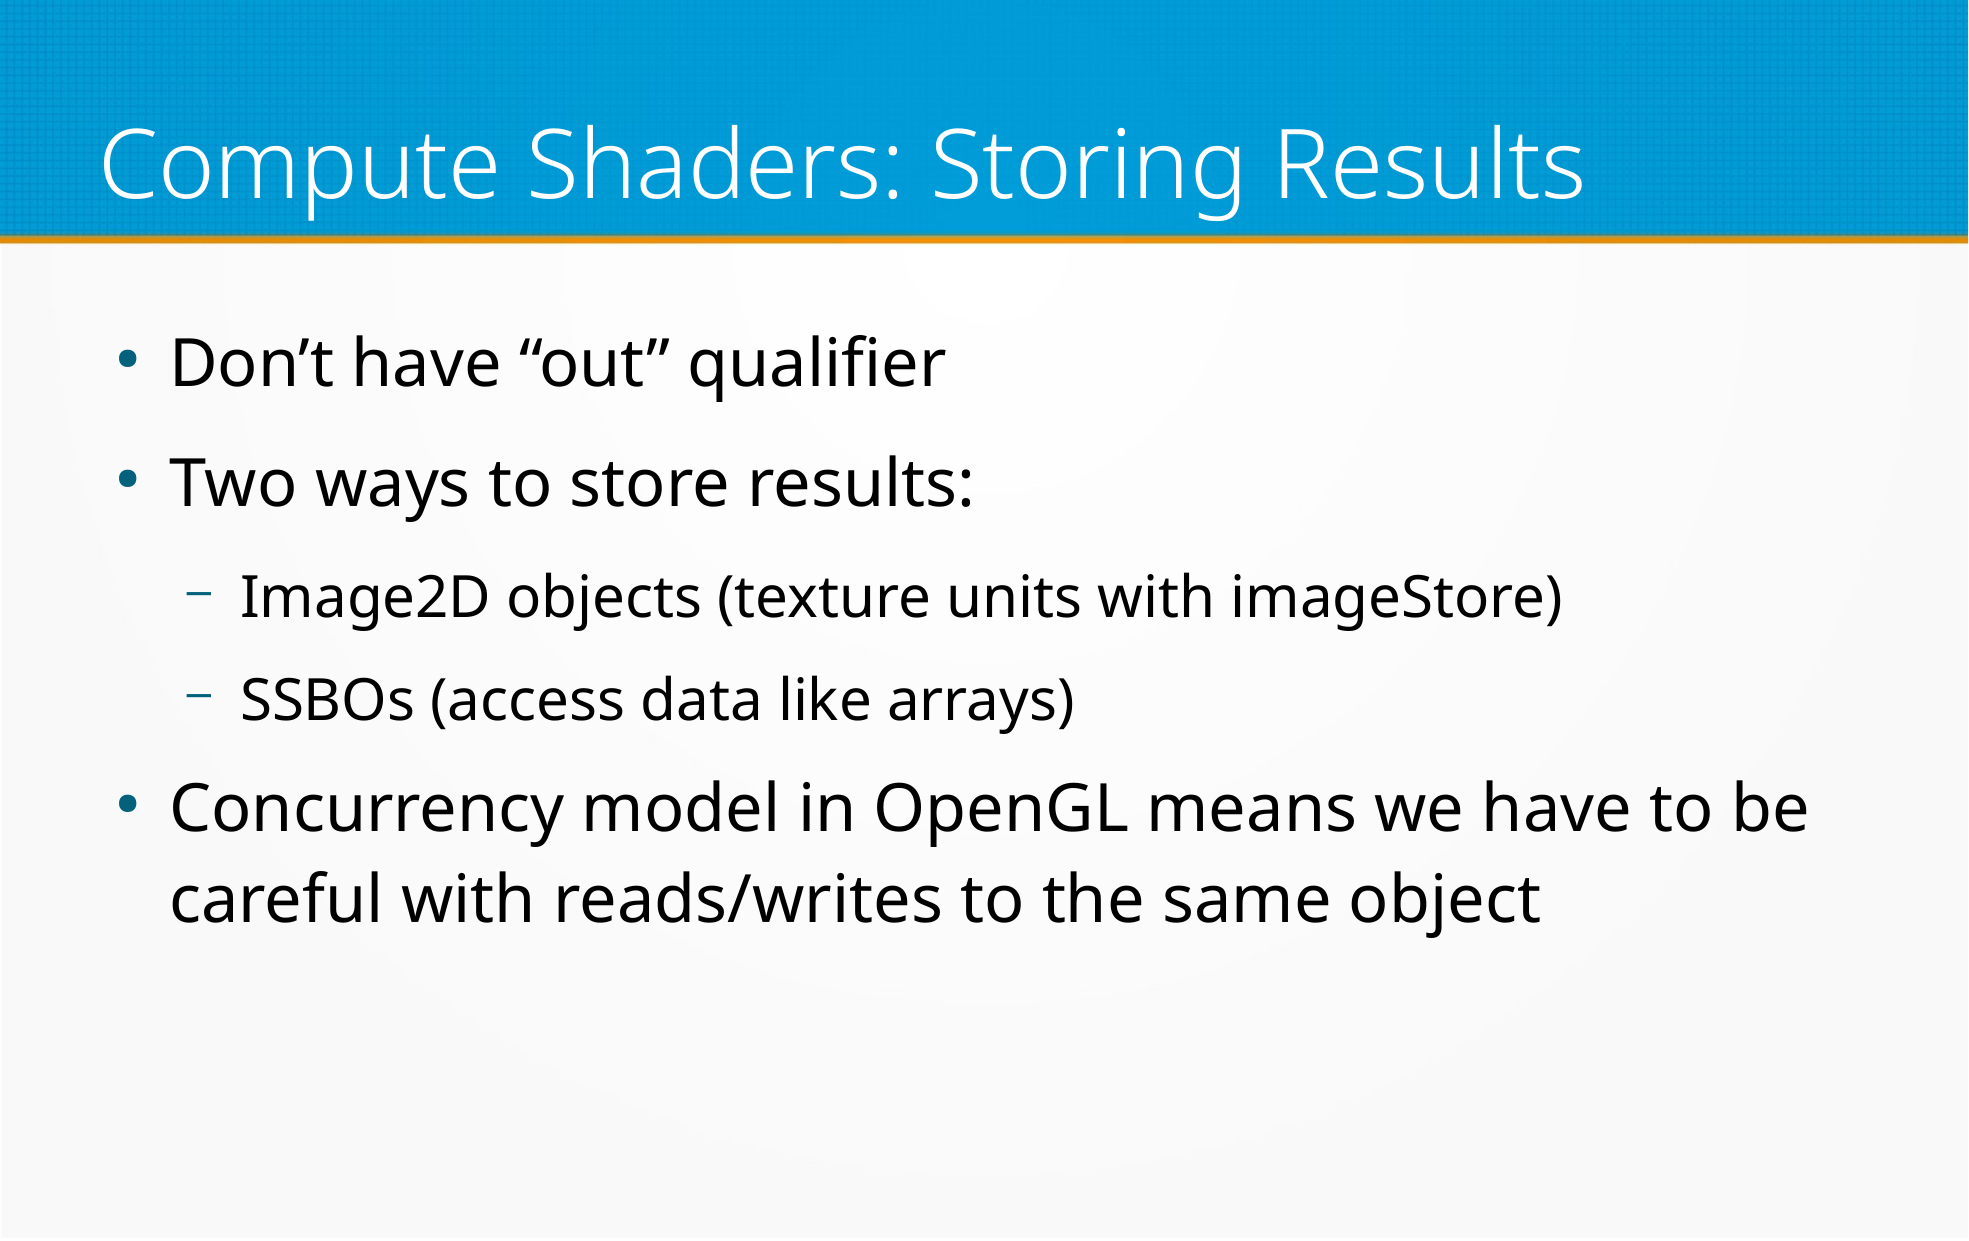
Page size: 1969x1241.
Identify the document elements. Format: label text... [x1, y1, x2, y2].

list Don’t have “out” qualifier Two ways to store results: Image2D objects (texture units with imageStore) SSBOs (access data like arrays) Concurrency model in OpenGL means we have to be careful with reads/writes to the same object [98, 315, 1860, 1081]
picture [0, 233, 1969, 1241]
title Compute Shaders: Storing Results [98, 19, 1870, 228]
